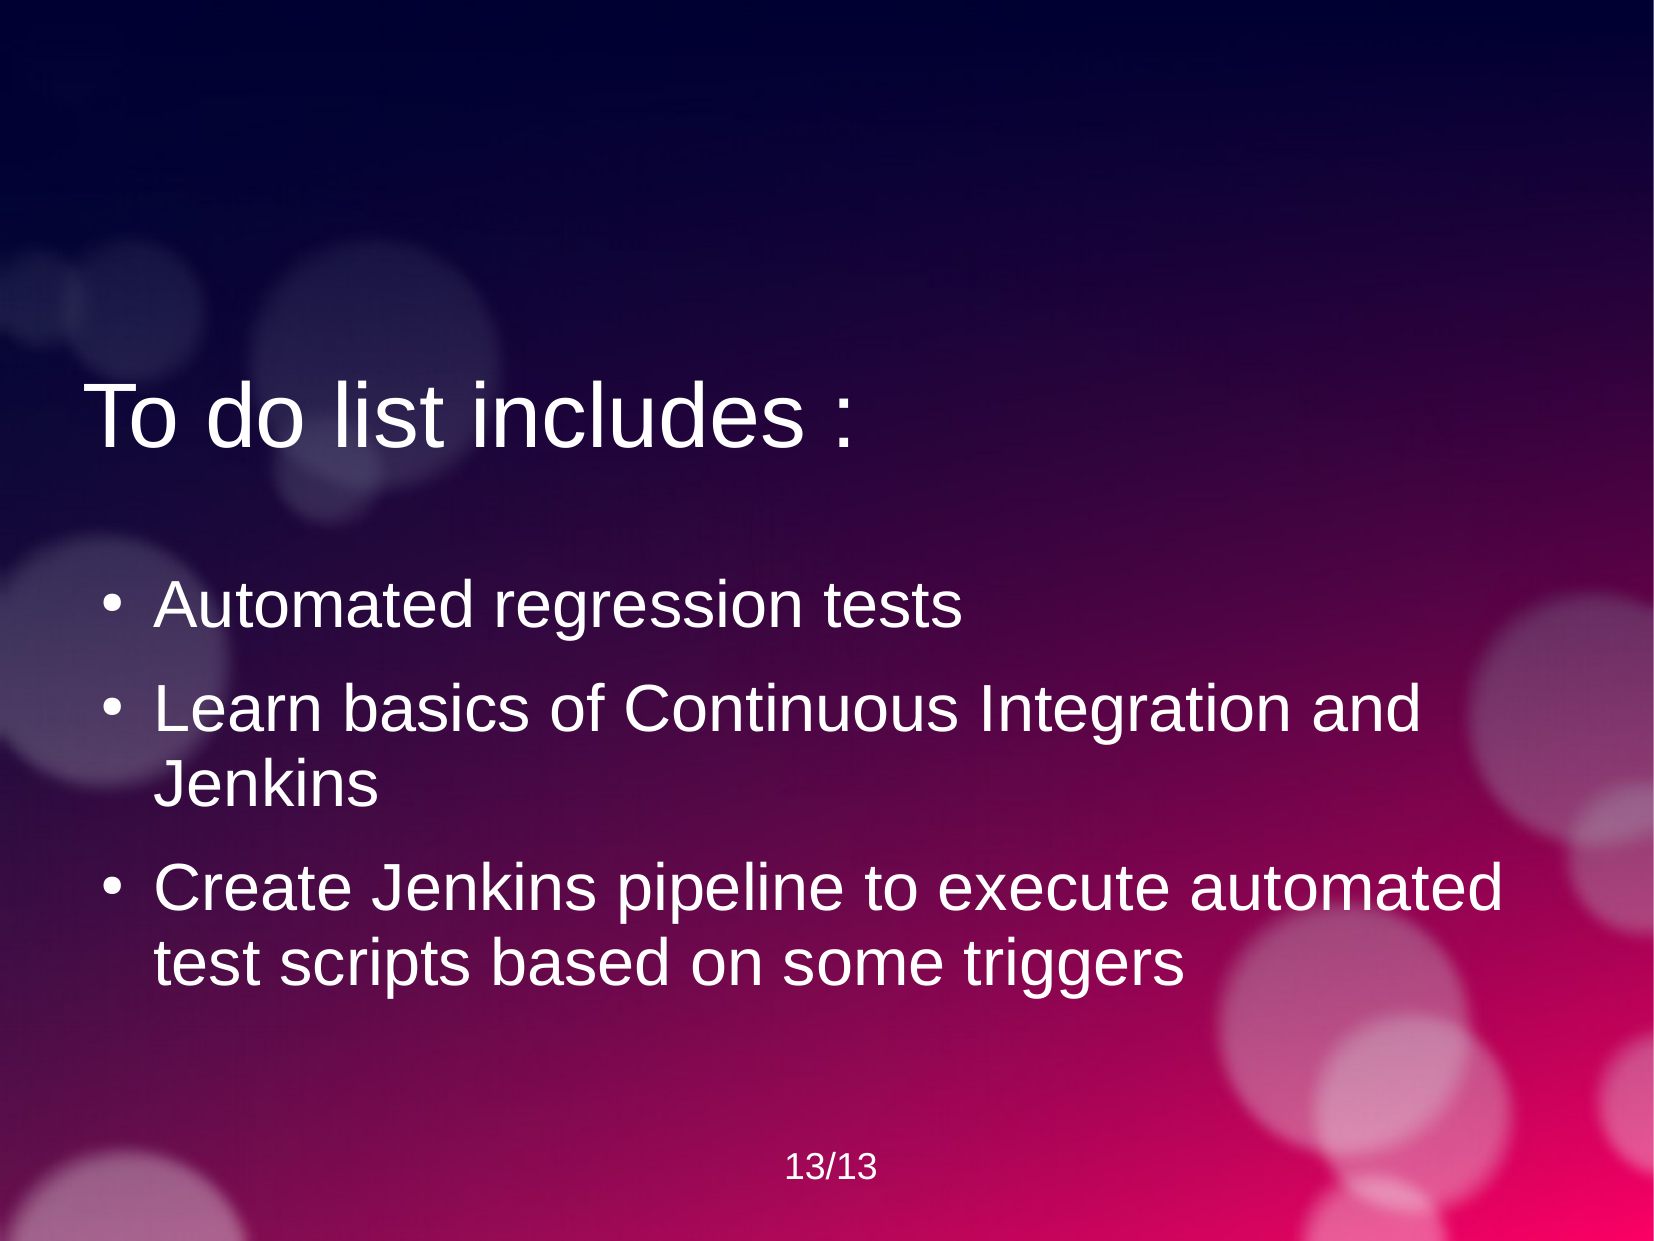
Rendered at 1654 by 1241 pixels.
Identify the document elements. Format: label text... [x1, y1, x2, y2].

title To do list includes : [82, 312, 1571, 520]
text_box <number>/13 [516, 1137, 1146, 1208]
picture [0, 0, 1654, 1241]
list Automated regression tests Learn basics of Continuous Integration and Jenkins Create Jenkins pipeline to execute automated test scripts based on some triggers [82, 566, 1571, 1010]
